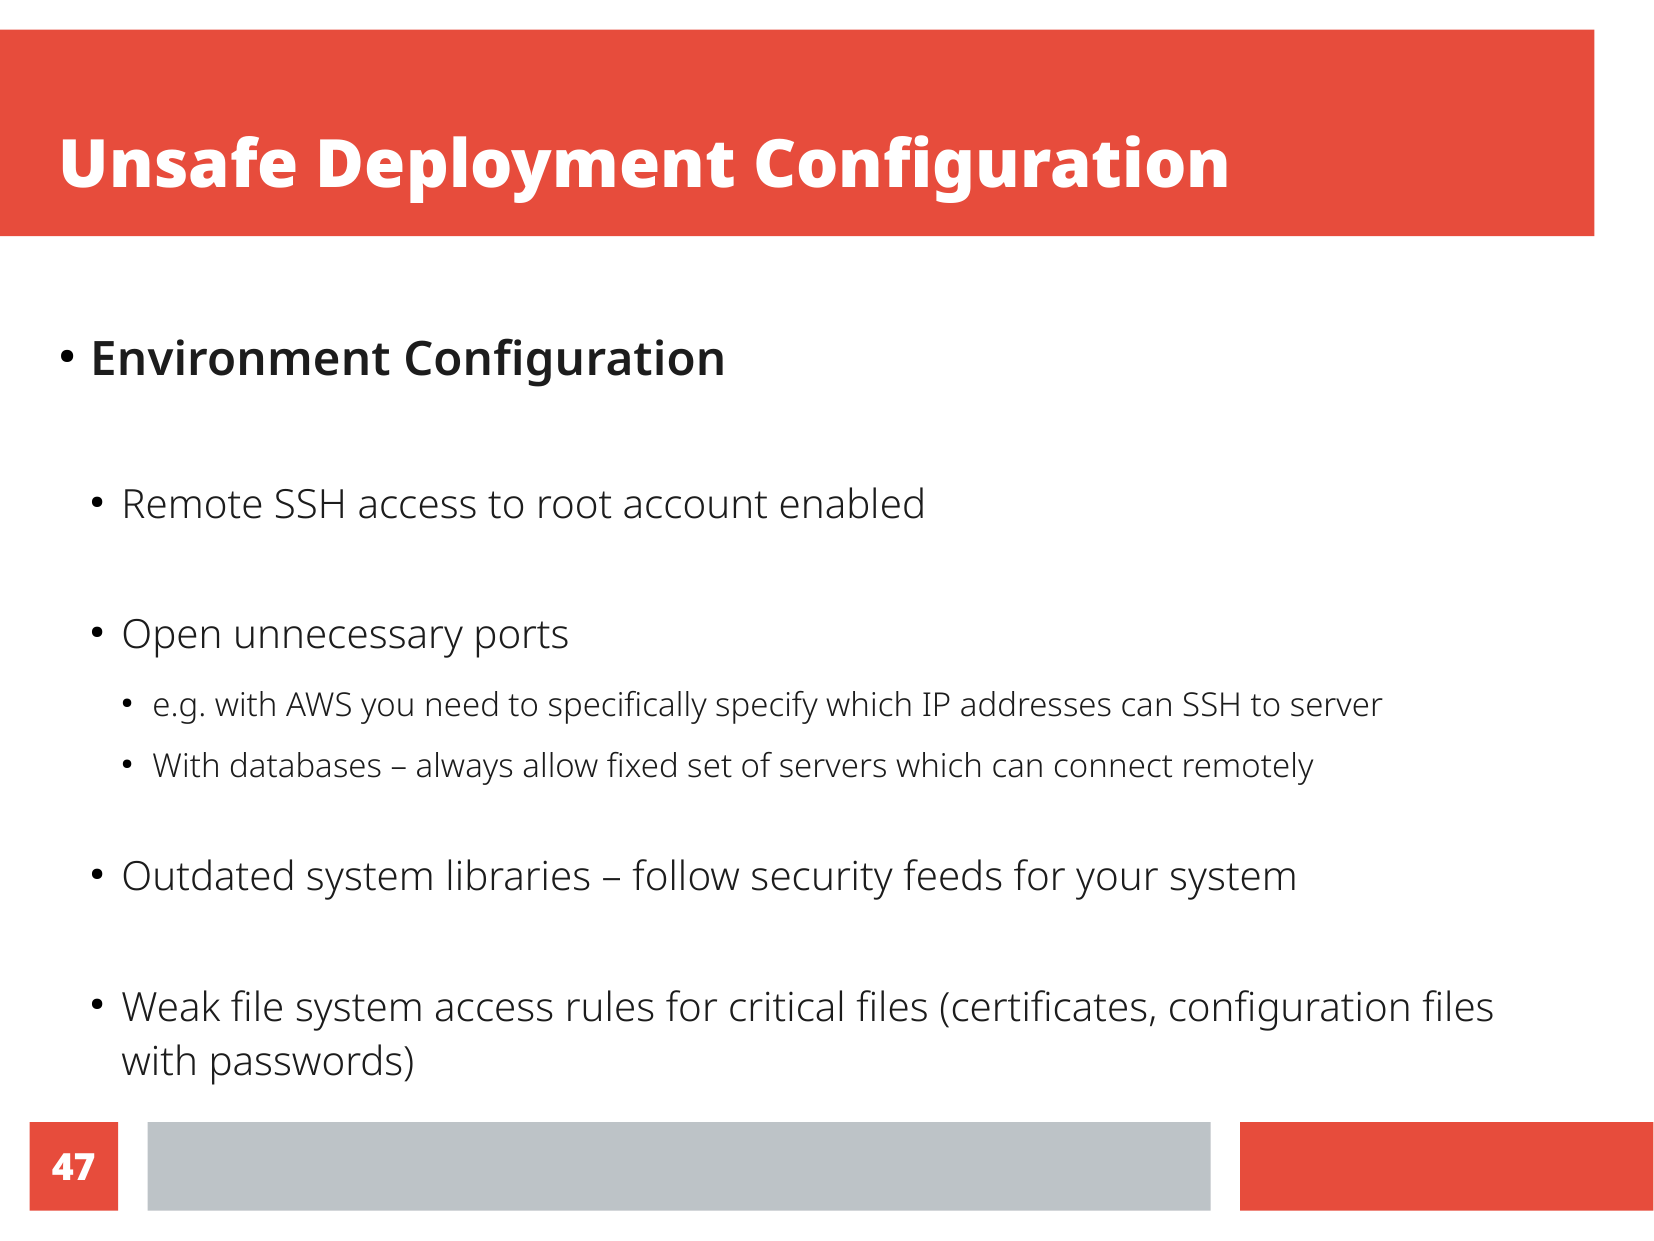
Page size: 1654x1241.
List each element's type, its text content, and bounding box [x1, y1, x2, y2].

list Environment Configuration Remote SSH access to root account enabled Open unnecessary ports e.g. with AWS you need to specifically specify which IP addresses can SSH to server With databases – always allow fixed set of servers which can connect remotely Outdated system libraries – follow security feeds for your system Weak file system access rules for critical files (certificates, configuration files with passwords) [59, 324, 1565, 1093]
title Unsafe Deployment Configuration [59, 59, 1595, 207]
